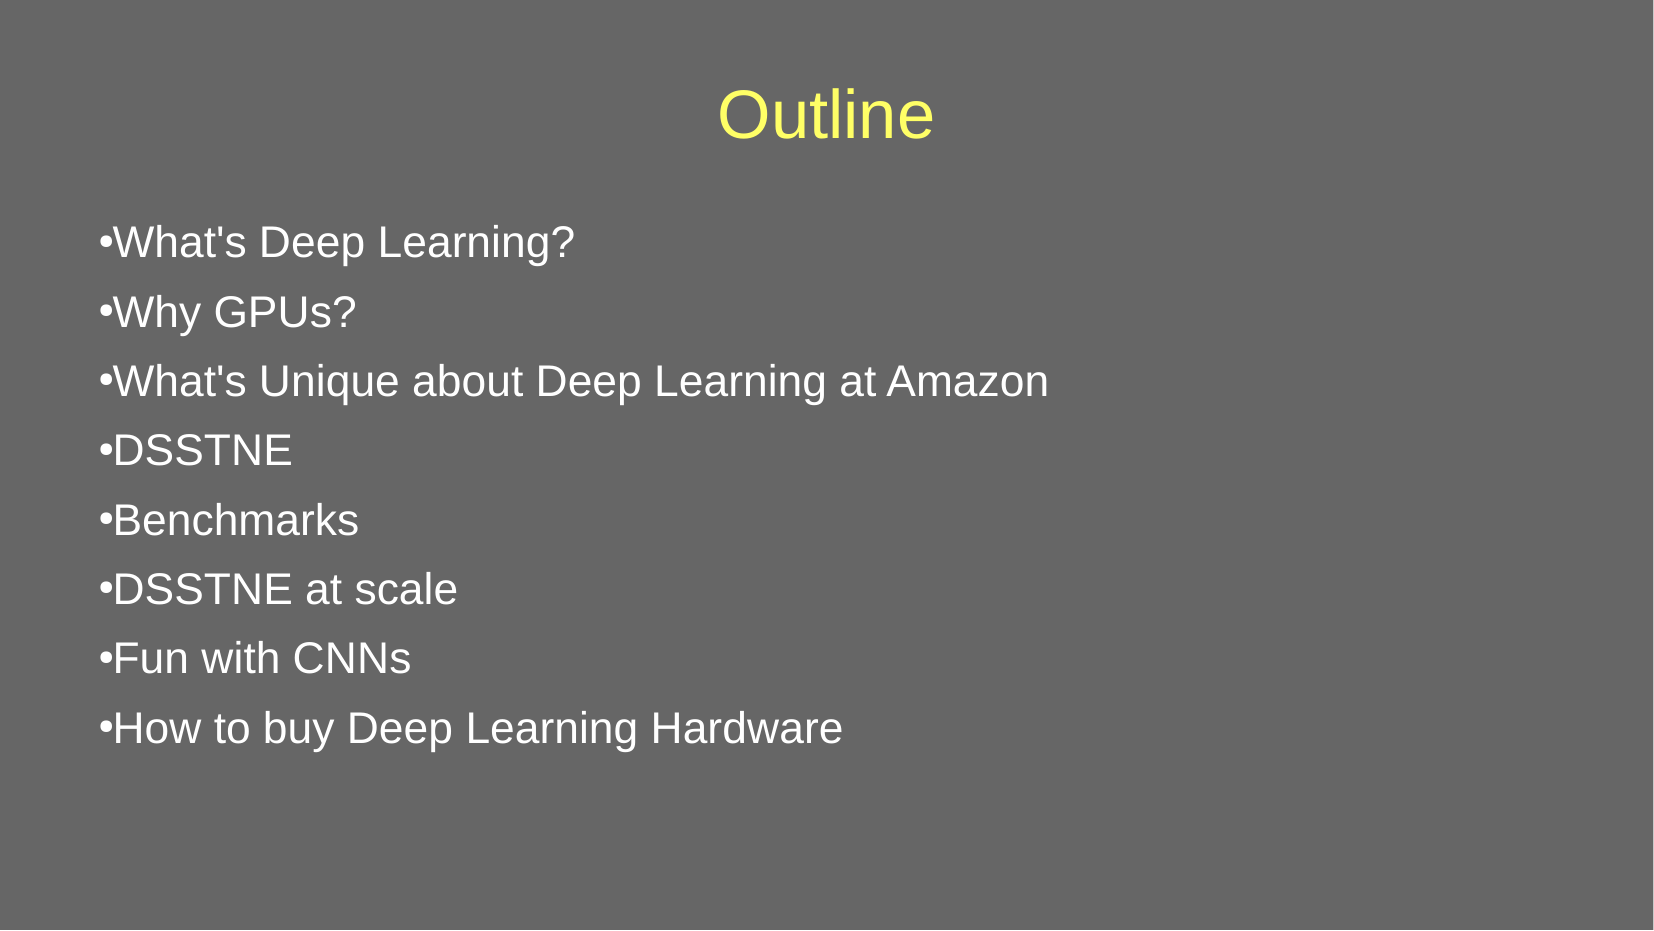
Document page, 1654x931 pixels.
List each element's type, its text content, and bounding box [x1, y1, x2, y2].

list What's Deep Learning? Why GPUs? What's Unique about Deep Learning at Amazon DSSTNE Benchmarks DSSTNE at scale Fun with CNNs How to buy Deep Learning Hardware [82, 217, 1571, 757]
title Outline [82, 36, 1571, 193]
